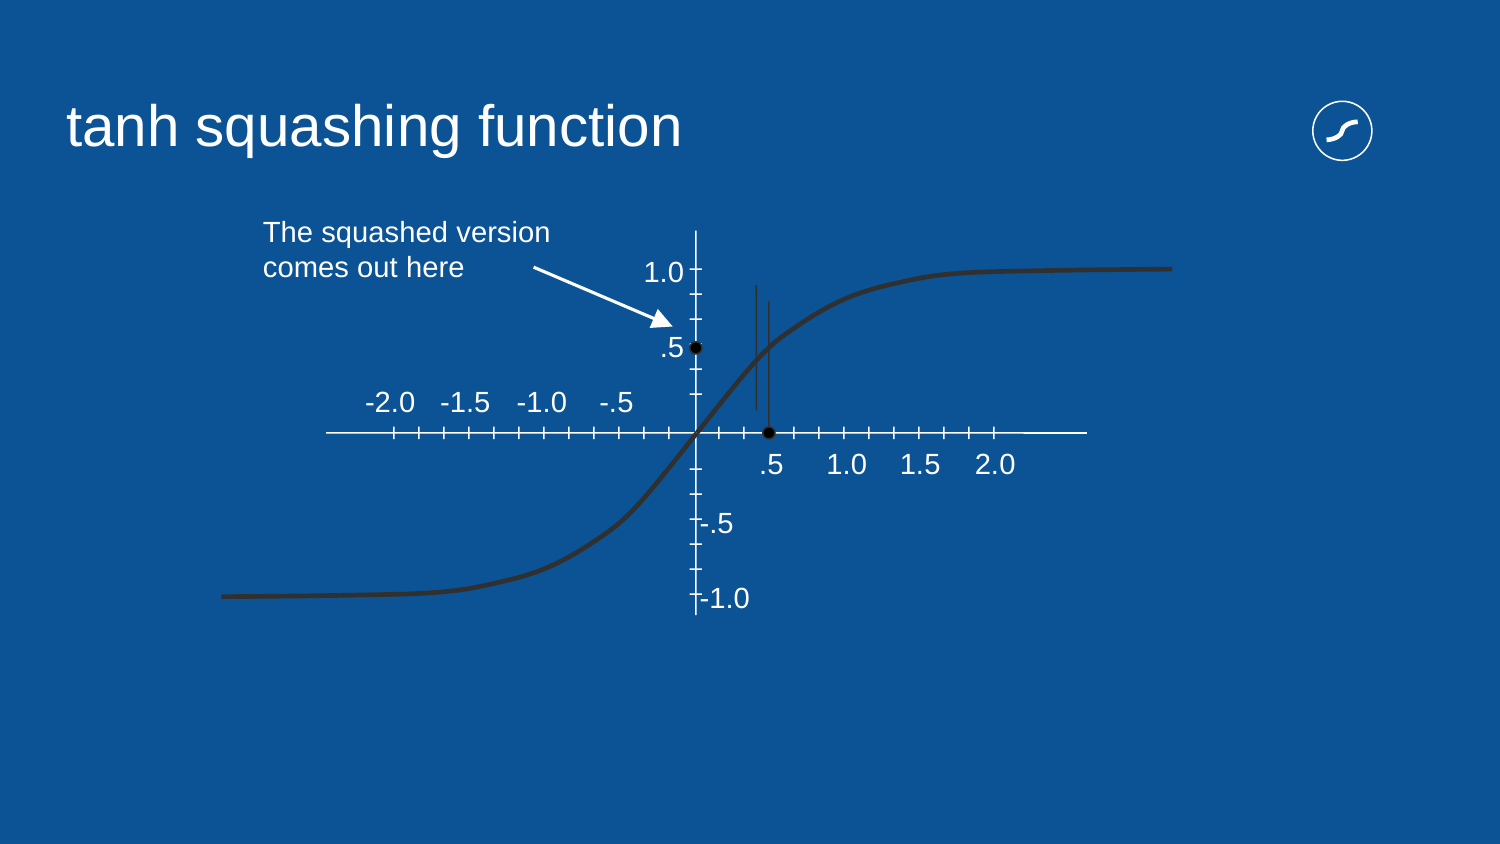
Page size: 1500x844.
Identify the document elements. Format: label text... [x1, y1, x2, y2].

text_box -1.5 [431, 368, 506, 428]
text_box -.5 [684, 489, 769, 549]
text_box .5 [614, 313, 700, 373]
text_box [762, 426, 776, 440]
title tanh squashing function [51, 72, 1449, 167]
text_box 1.0 [614, 238, 700, 298]
text_box [689, 341, 702, 355]
text_box 1.5 [876, 430, 951, 490]
text_box -.5 [564, 368, 649, 428]
text_box -1.0 [554, 394, 562, 410]
text_box -1.0 [684, 564, 769, 624]
text_box 2.0 [951, 430, 1031, 490]
text_box -1.0 [506, 368, 564, 428]
text_box 1.0 [799, 430, 876, 490]
text_box -2.0 [346, 368, 431, 428]
text_box The squashed version comes out here [247, 198, 627, 243]
text_box .5 [714, 430, 799, 490]
